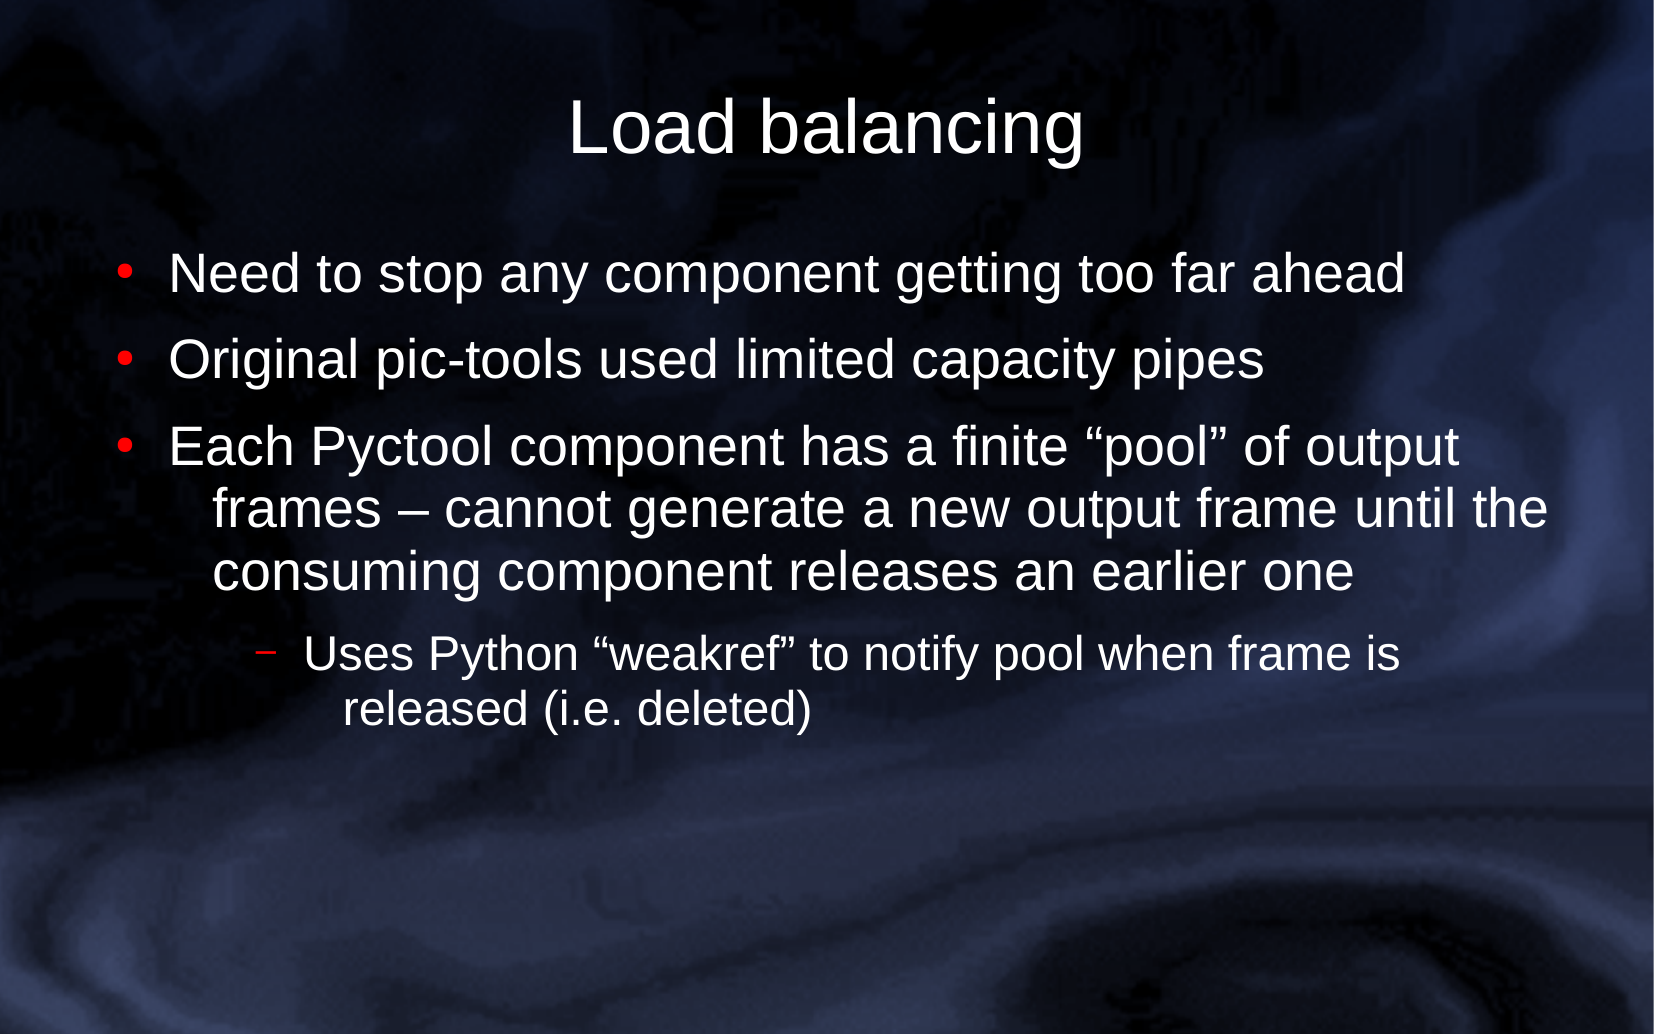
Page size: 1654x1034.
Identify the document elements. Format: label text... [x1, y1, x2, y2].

picture [0, 0, 1654, 1034]
list Need to stop any component getting too far ahead Original pic-tools used limited capacity pipes Each Pyctool component has a finite “pool” of output frames – cannot generate a new output frame until the consuming component releases an earlier one Uses Python “weakref” to notify pool when frame is released (i.e. deleted) [82, 241, 1571, 842]
title Load balancing [82, 41, 1571, 214]
